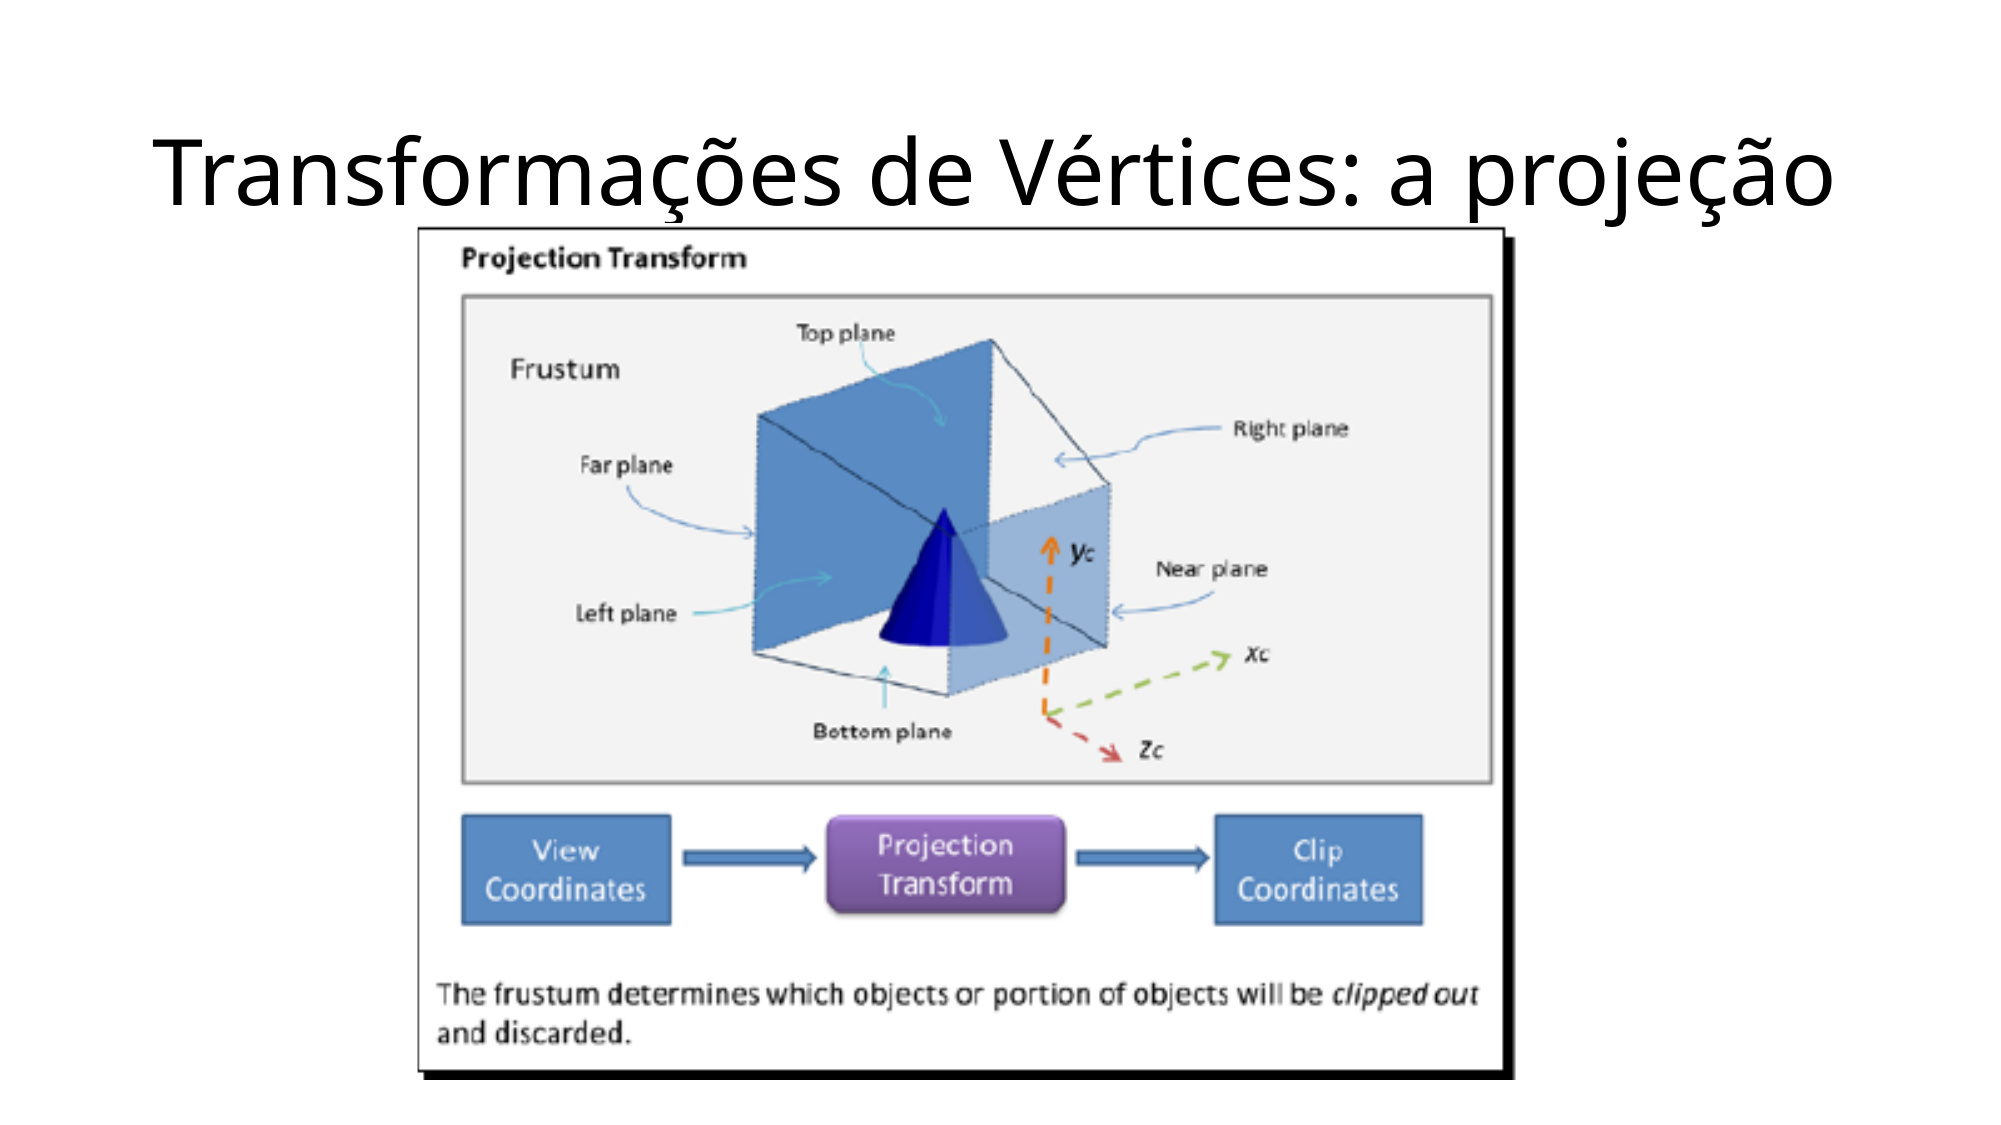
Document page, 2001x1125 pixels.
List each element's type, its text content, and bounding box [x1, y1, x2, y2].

title Transformações de Vértices: a projeção [137, 59, 1863, 278]
picture [417, 223, 1519, 1080]
